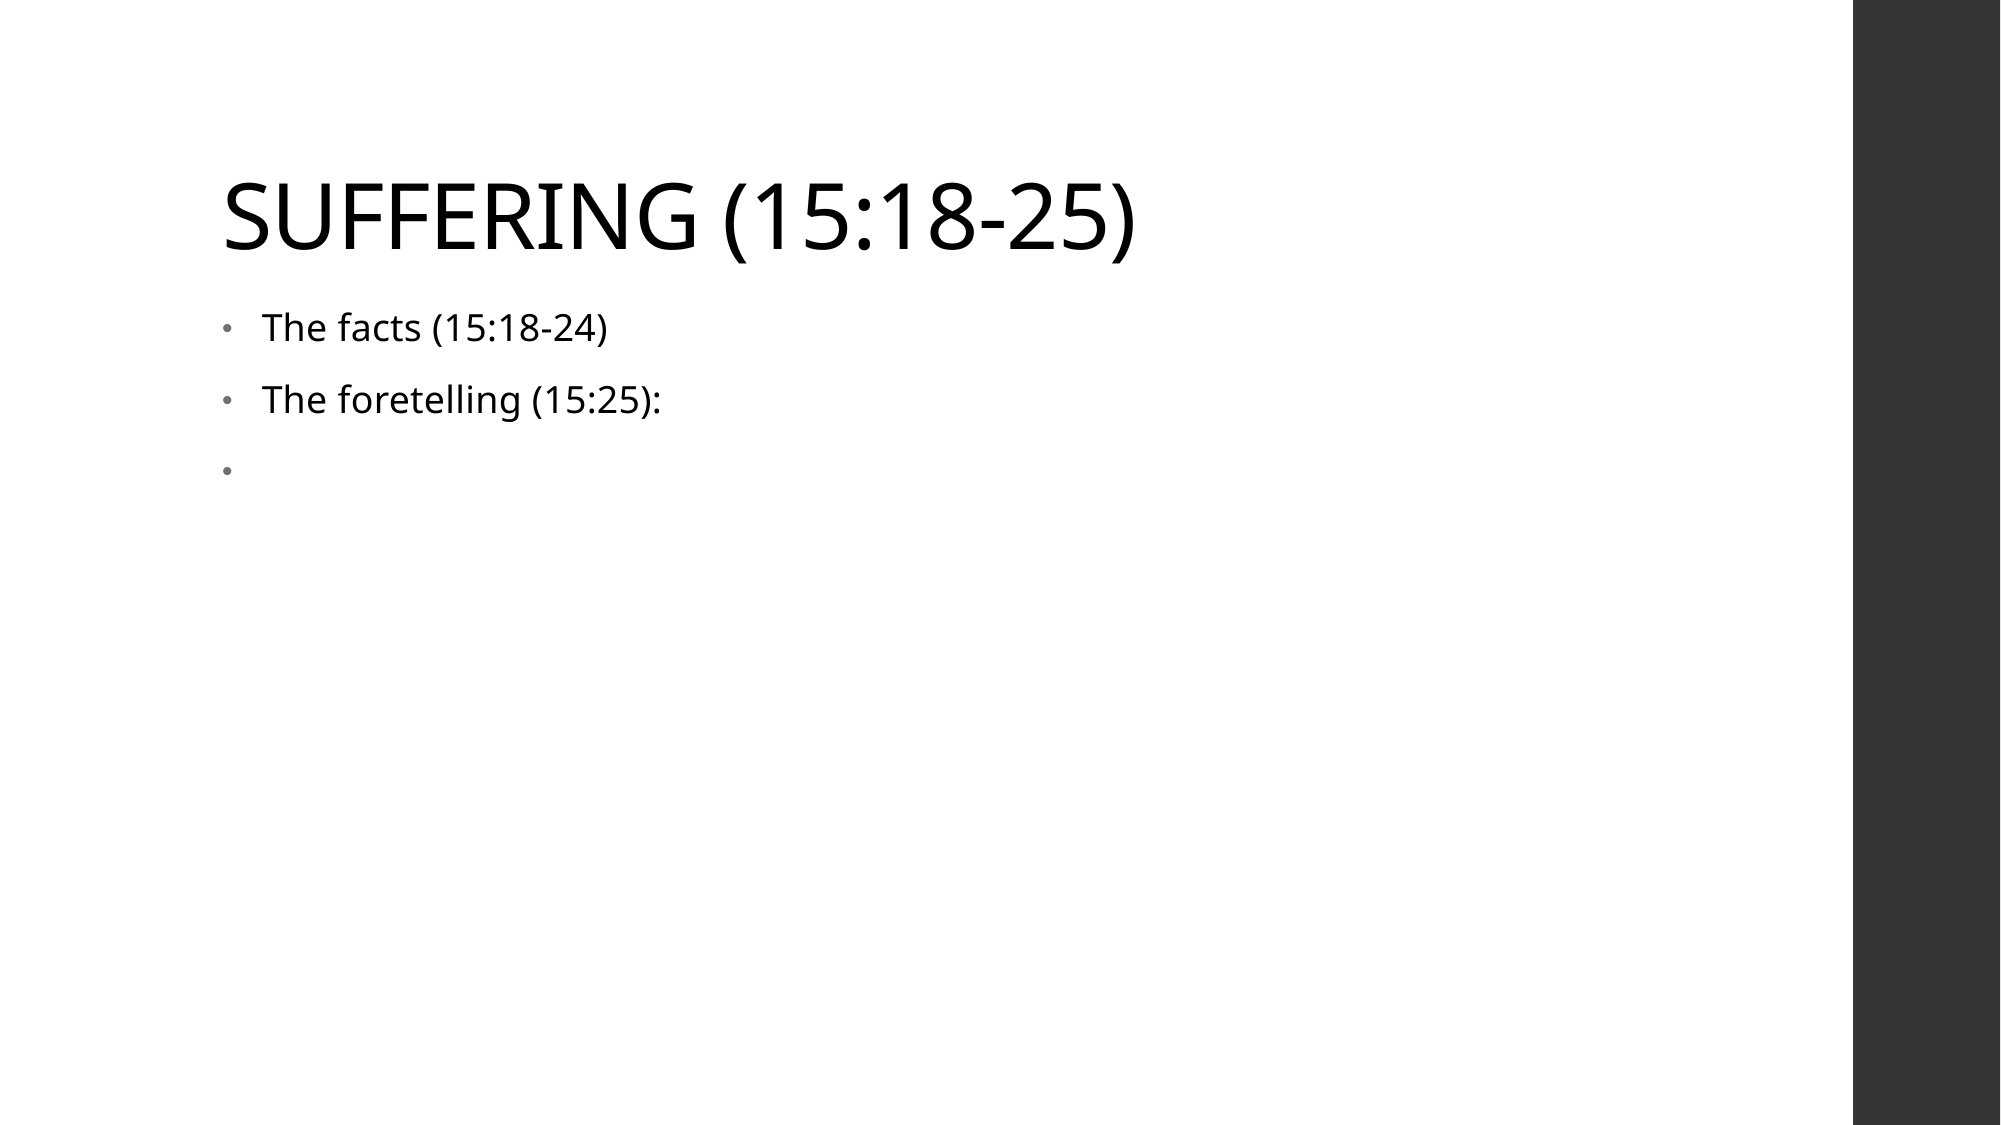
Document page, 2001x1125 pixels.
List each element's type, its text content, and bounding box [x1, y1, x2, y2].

title SUFFERING (15:18-25) [206, 60, 1797, 278]
list The facts (15:18-24) The foretelling (15:25): [206, 299, 1617, 1014]
